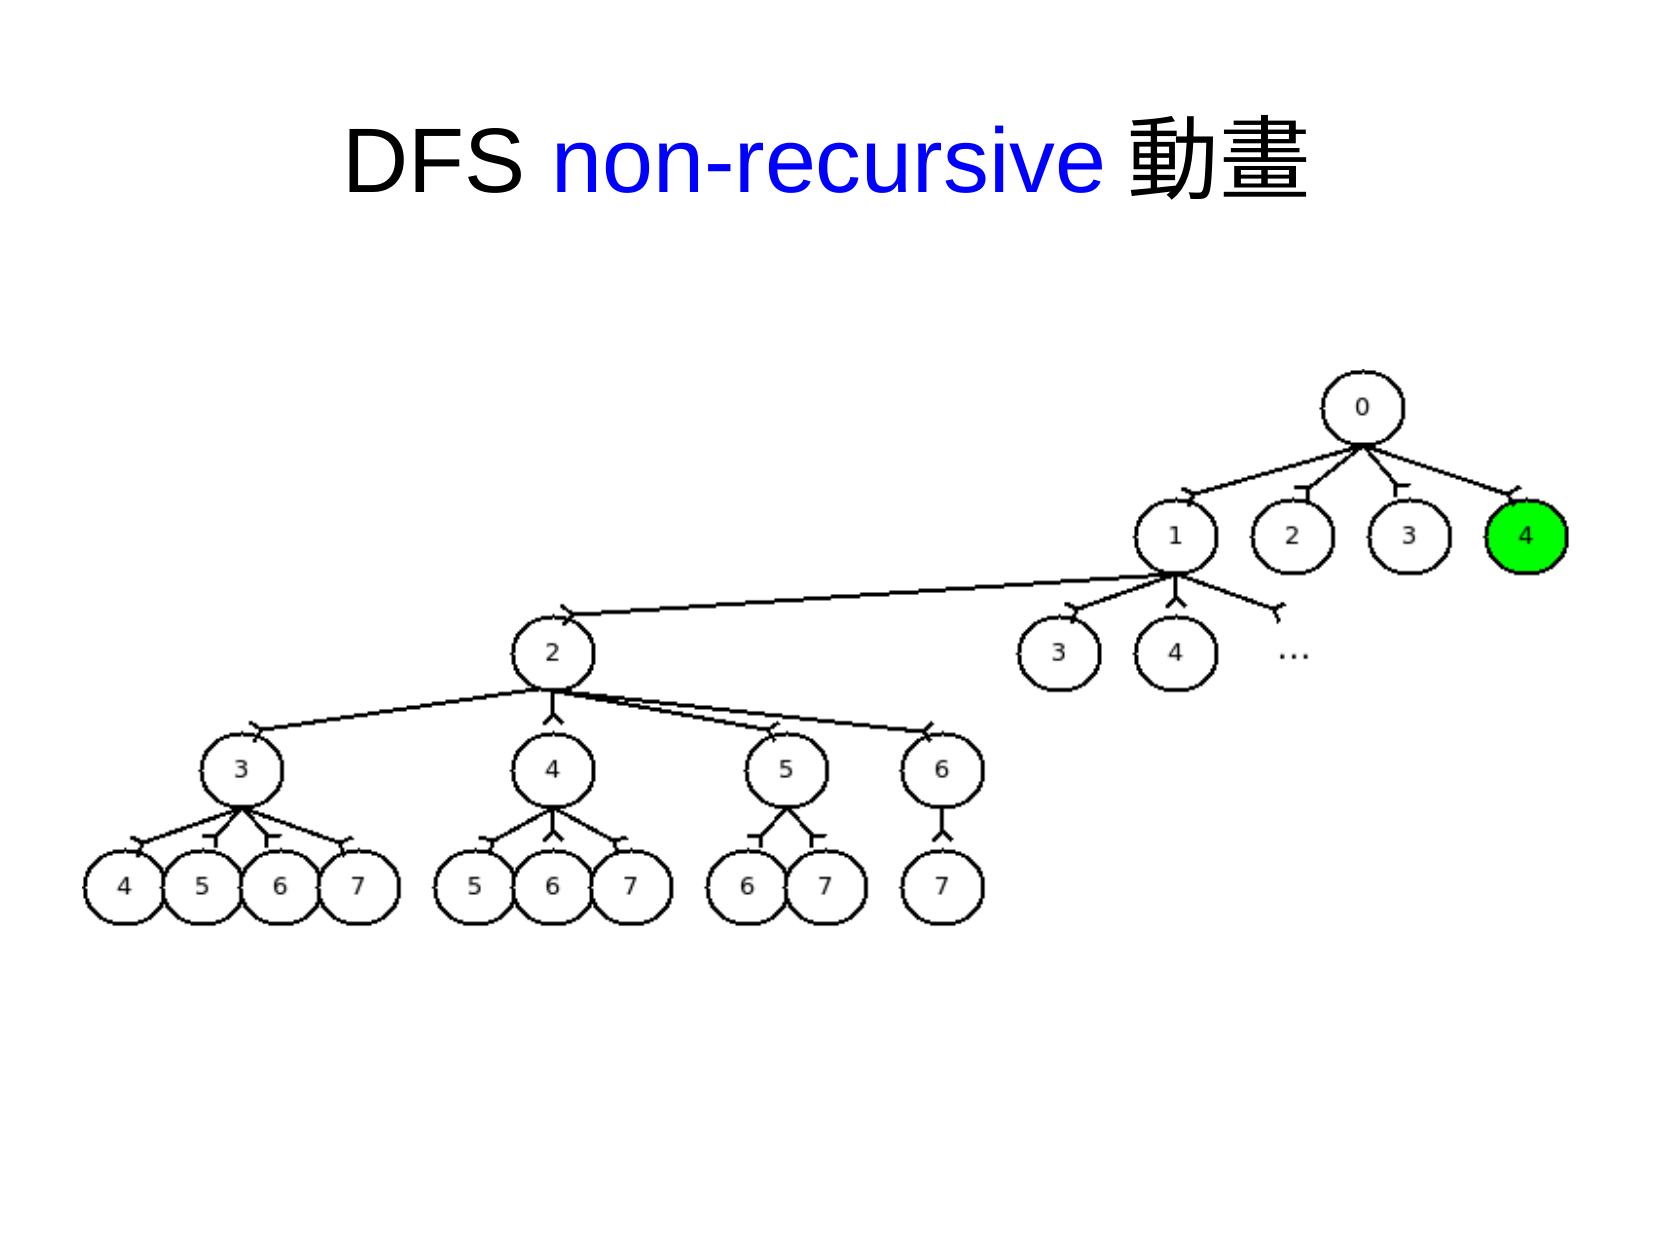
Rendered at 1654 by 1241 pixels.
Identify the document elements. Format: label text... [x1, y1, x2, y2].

title DFS non-recursive動畫 [82, 49, 1571, 257]
picture [82, 369, 1571, 930]
